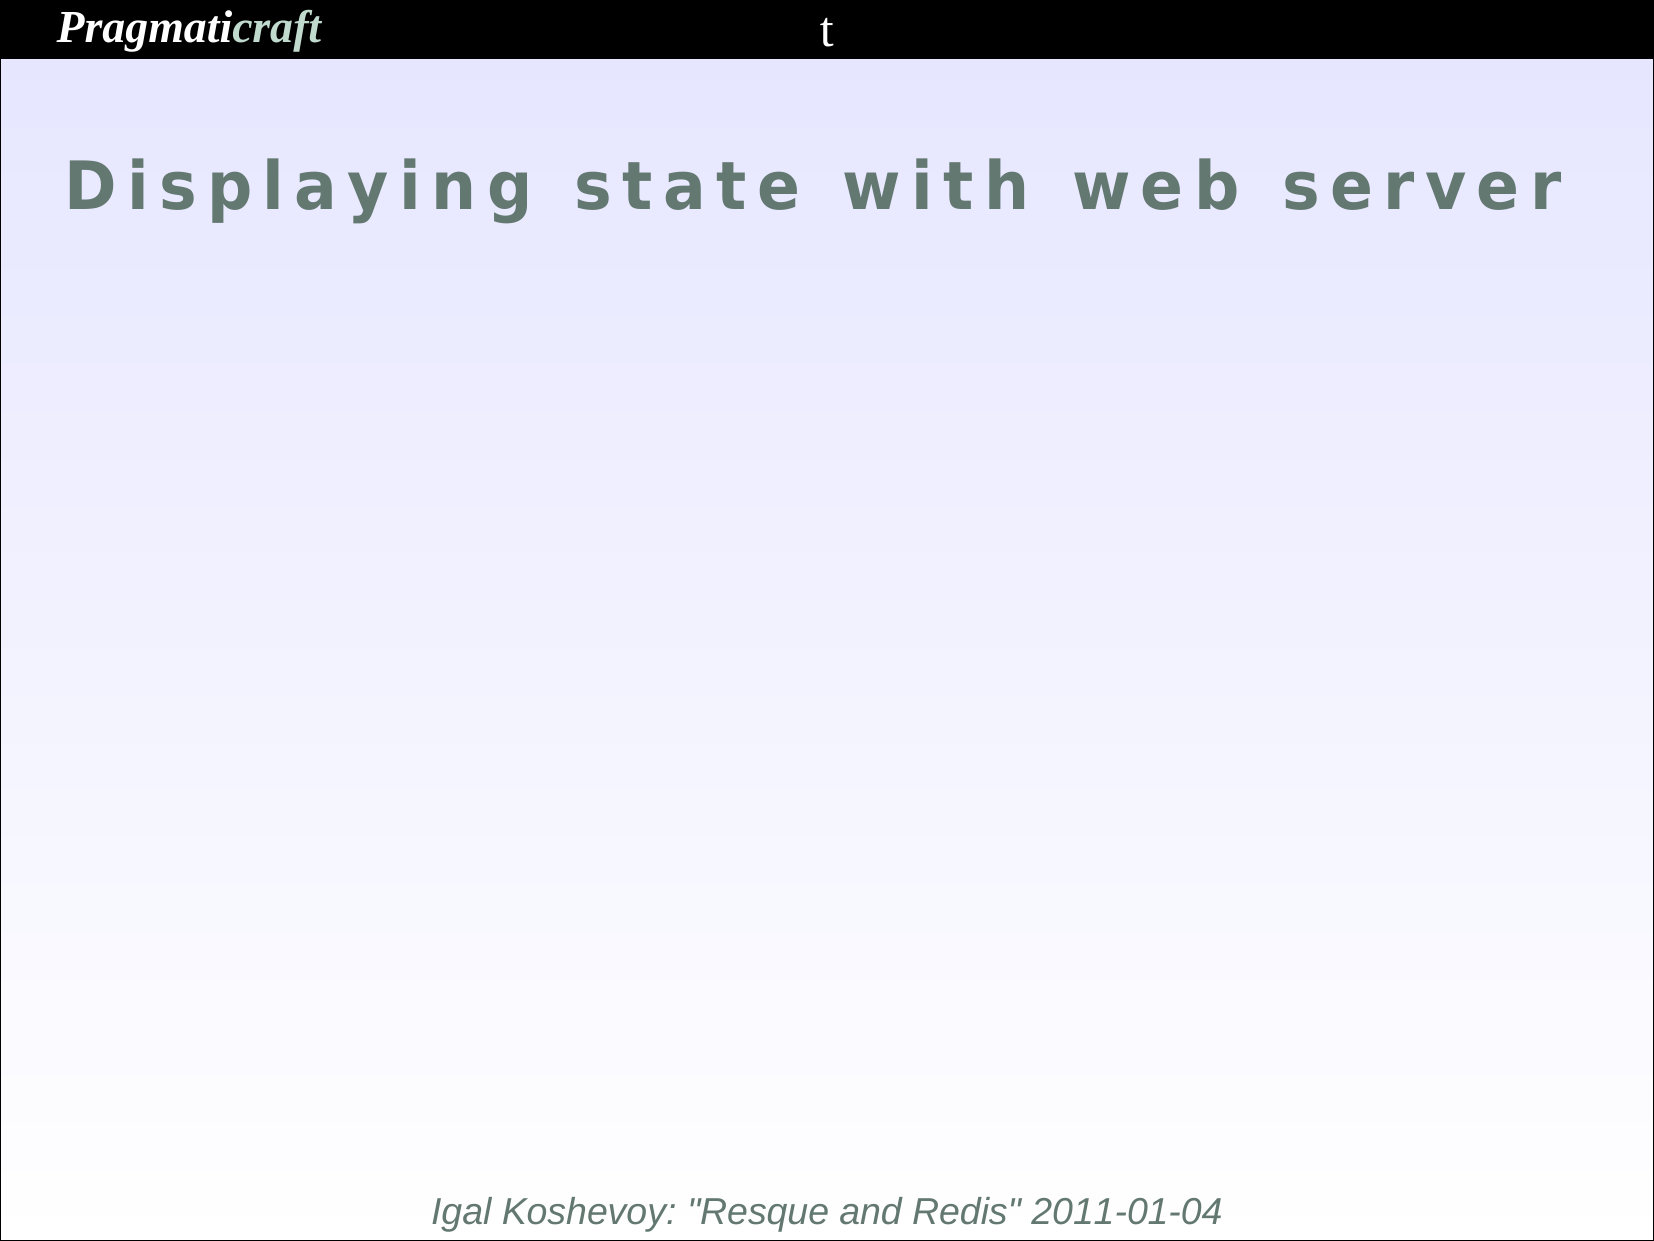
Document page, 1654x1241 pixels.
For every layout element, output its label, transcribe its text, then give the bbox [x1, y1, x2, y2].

title Displaying state with web server [64, 119, 1587, 254]
